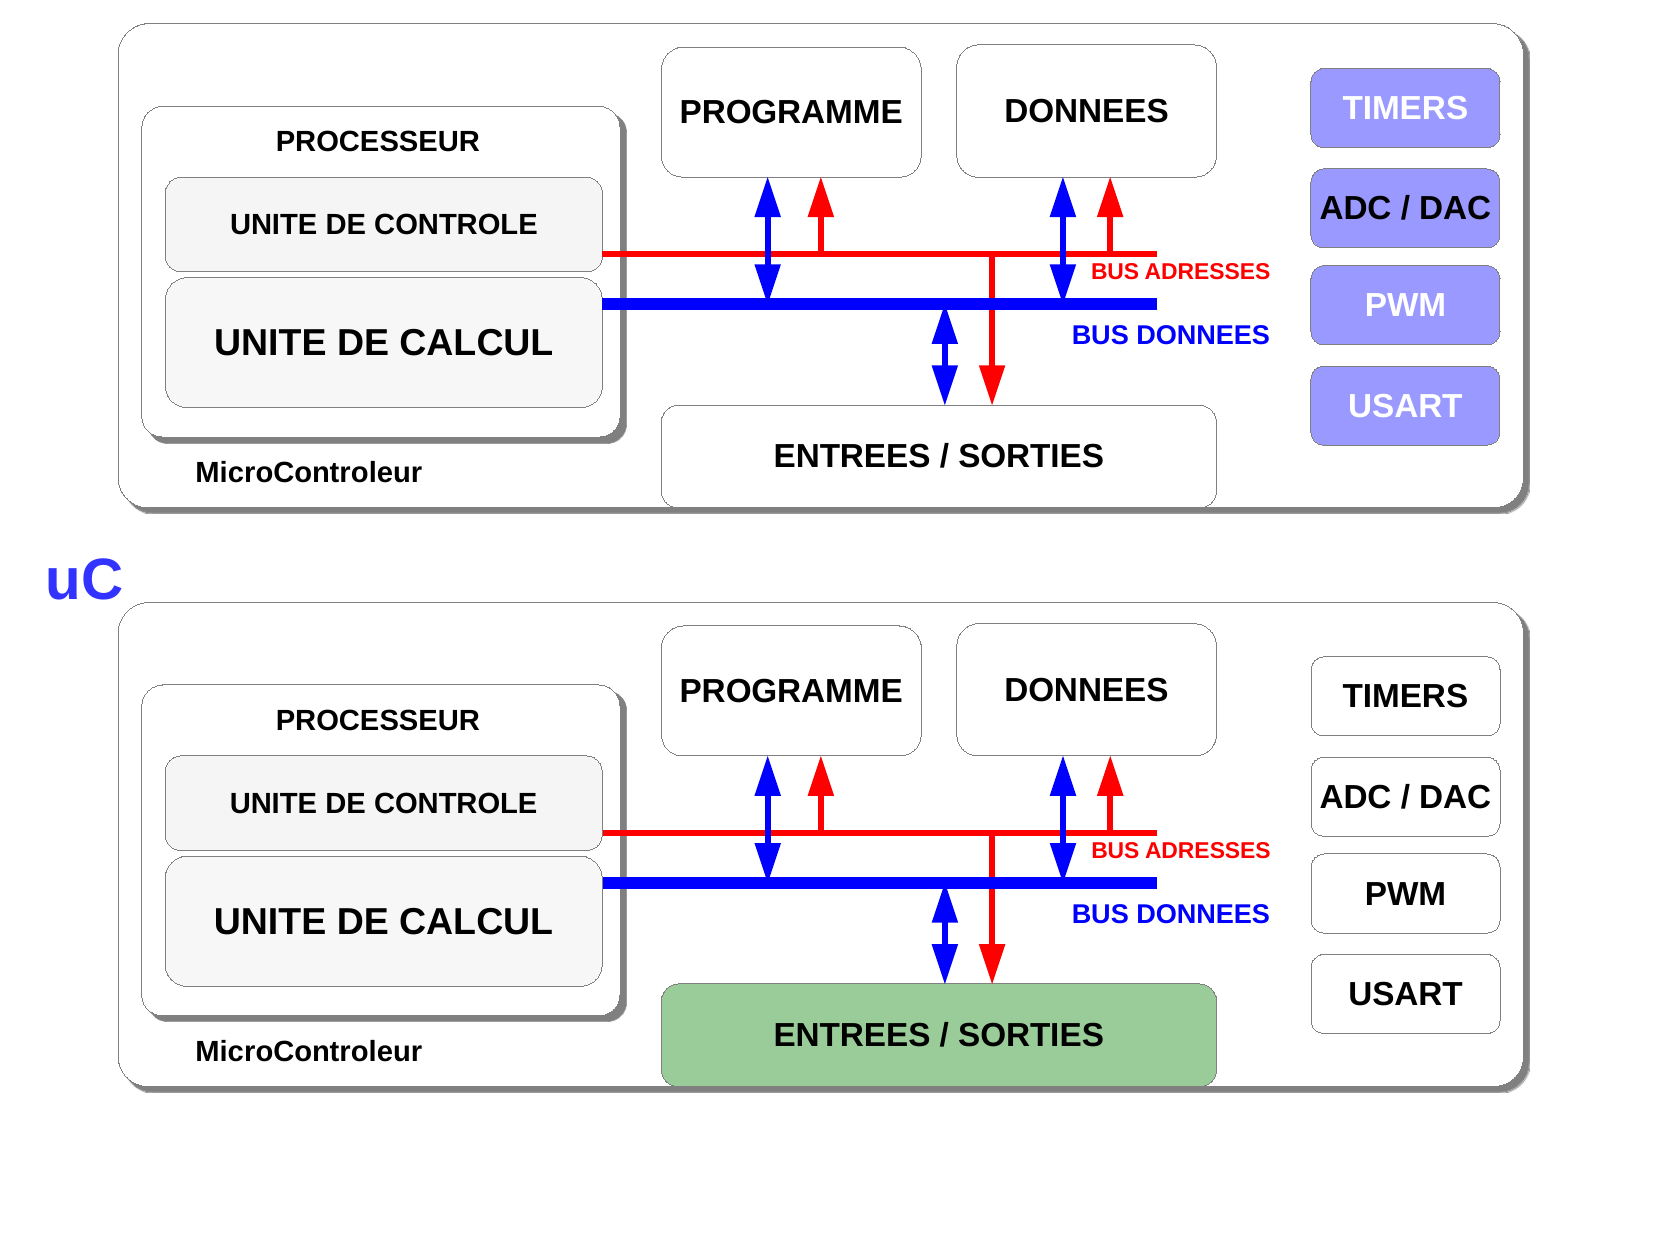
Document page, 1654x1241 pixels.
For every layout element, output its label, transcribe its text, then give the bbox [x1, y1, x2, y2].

text_box ADC / DAC [1310, 168, 1500, 248]
text_box BUS ADRESSES [1076, 830, 1286, 872]
text_box [769, 756, 820, 830]
text_box UNITE DE CALCUL [165, 856, 603, 987]
text_box [1064, 178, 1109, 251]
text_box PROGRAMME [661, 625, 922, 756]
text_box TIMERS [1311, 656, 1501, 736]
text_box BUS DONNEES [1057, 312, 1285, 359]
text_box [1066, 257, 1076, 264]
text_box PWM [1310, 265, 1501, 345]
text_box BUS ADRESSES [1076, 251, 1286, 293]
text_box MicroControleur [180, 1027, 438, 1076]
text_box ADC / DAC [1311, 757, 1501, 837]
text_box PROCESSEUR [261, 696, 496, 745]
text_box PWM [1311, 853, 1501, 934]
text_box uC [30, 539, 417, 686]
text_box PROGRAMME [661, 47, 922, 178]
text_box [118, 602, 1524, 1087]
text_box MicroControleur [180, 448, 438, 497]
text_box USART [1311, 954, 1501, 1034]
text_box [1066, 836, 1076, 843]
text_box DONNEES [956, 44, 1217, 178]
text_box [946, 889, 991, 983]
text_box UNITE DE CONTROLE [165, 177, 603, 272]
text_box [1064, 756, 1109, 830]
text_box [995, 257, 1060, 298]
text_box UNITE DE CALCUL [165, 277, 603, 408]
text_box USART [1310, 366, 1500, 446]
text_box ENTREES / SORTIES [661, 983, 1217, 1087]
text_box PROCESSEUR [261, 117, 497, 166]
text_box BUS DONNEES [1057, 891, 1285, 937]
text_box ENTREES / SORTIES [661, 405, 1217, 508]
text_box [769, 178, 820, 251]
text_box UNITE DE CONTROLE [165, 755, 603, 851]
text_box [771, 257, 989, 298]
text_box [118, 23, 1524, 508]
text_box TIMERS [1310, 68, 1501, 148]
text_box [995, 836, 1060, 877]
text_box [771, 836, 989, 877]
text_box DONNEES [956, 623, 1217, 756]
text_box [946, 310, 991, 405]
